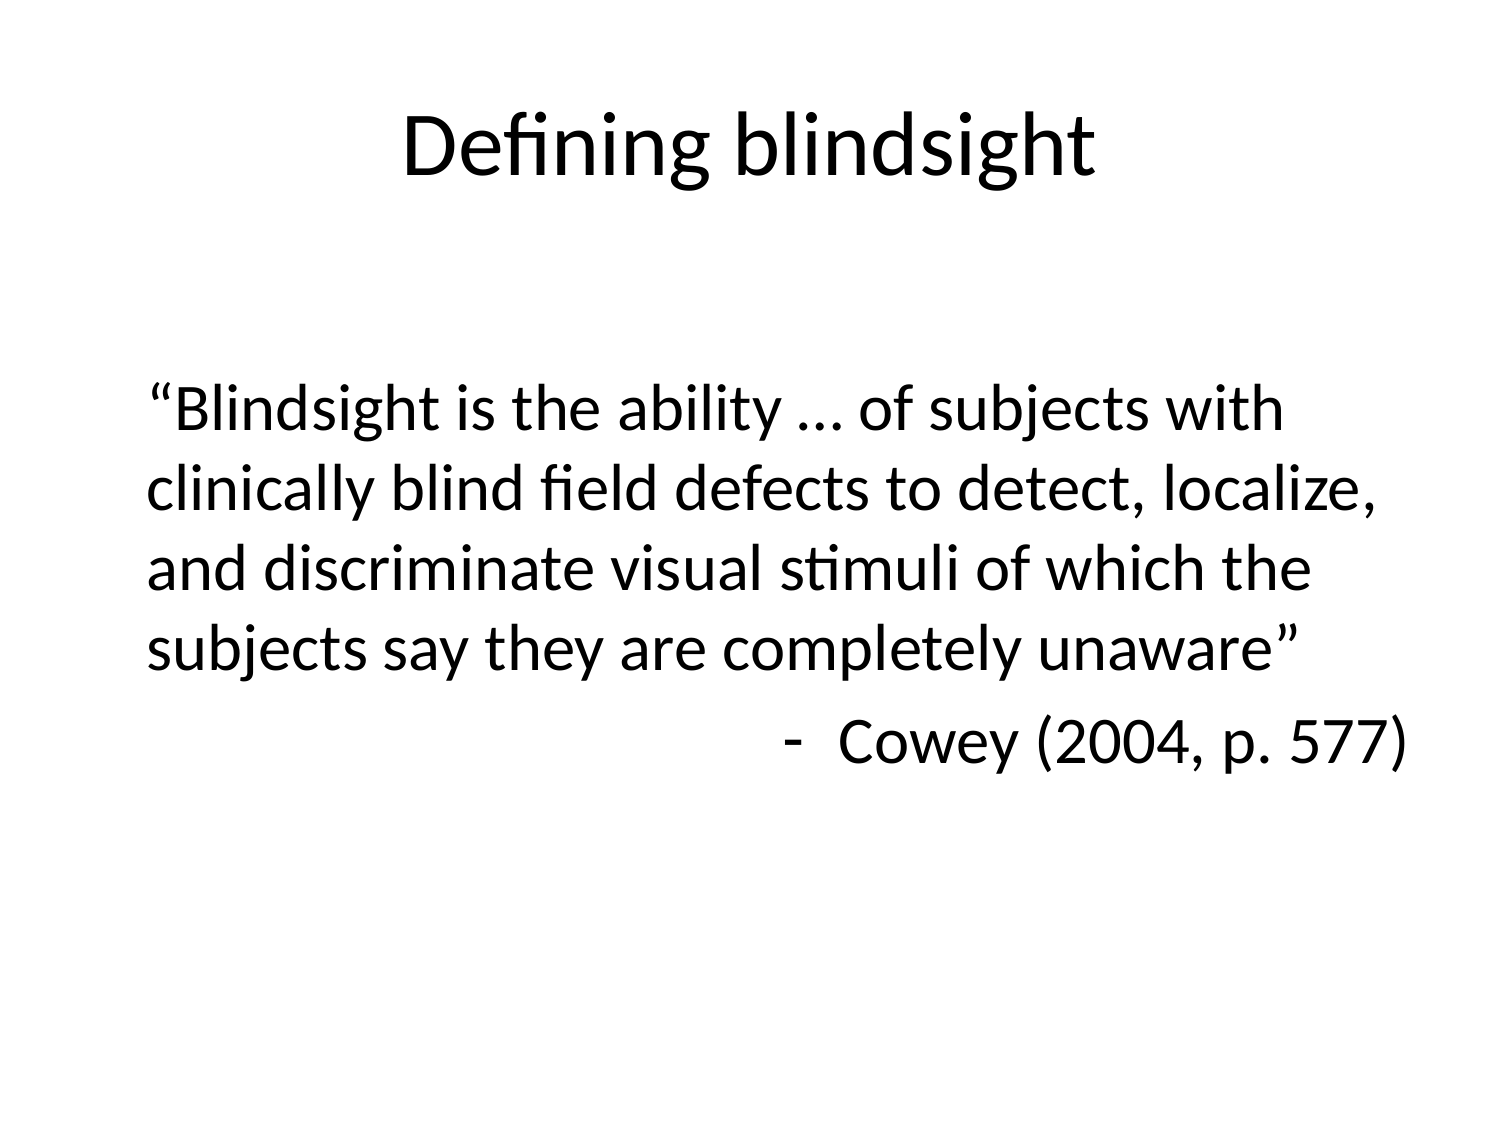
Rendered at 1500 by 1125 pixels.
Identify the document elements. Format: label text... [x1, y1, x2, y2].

title Defining blindsight [75, 45, 1425, 233]
list “Blindsight is the ability … of subjects with clinically blind field defects to detect, localize, and discriminate visual stimuli of which the subjects say they are completely unaware” Cowey (2004, p. 577) [75, 262, 1425, 1005]
